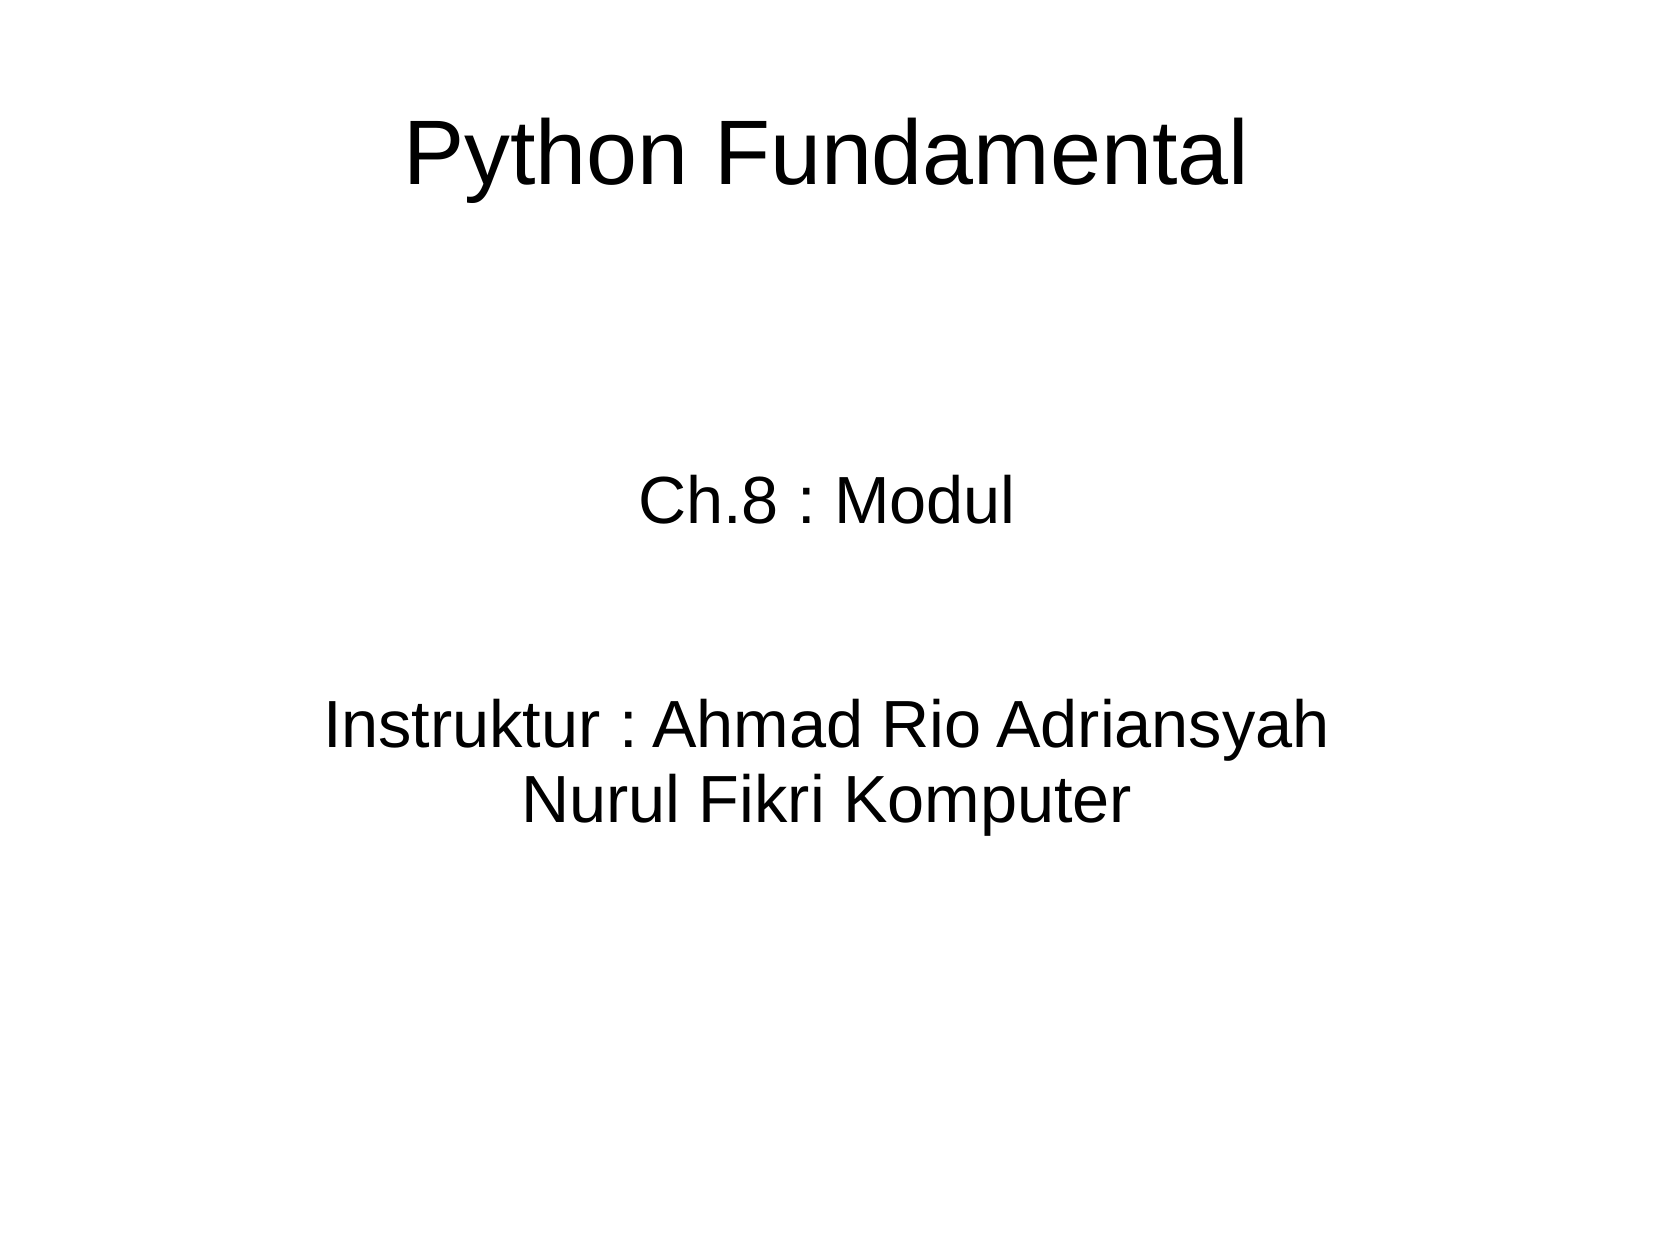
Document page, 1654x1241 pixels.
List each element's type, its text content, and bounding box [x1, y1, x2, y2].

text_box Ch.8 : Modul Instruktur : Ahmad Rio Adriansyah Nurul Fikri Komputer [82, 290, 1571, 1010]
title Python Fundamental [82, 49, 1571, 257]
